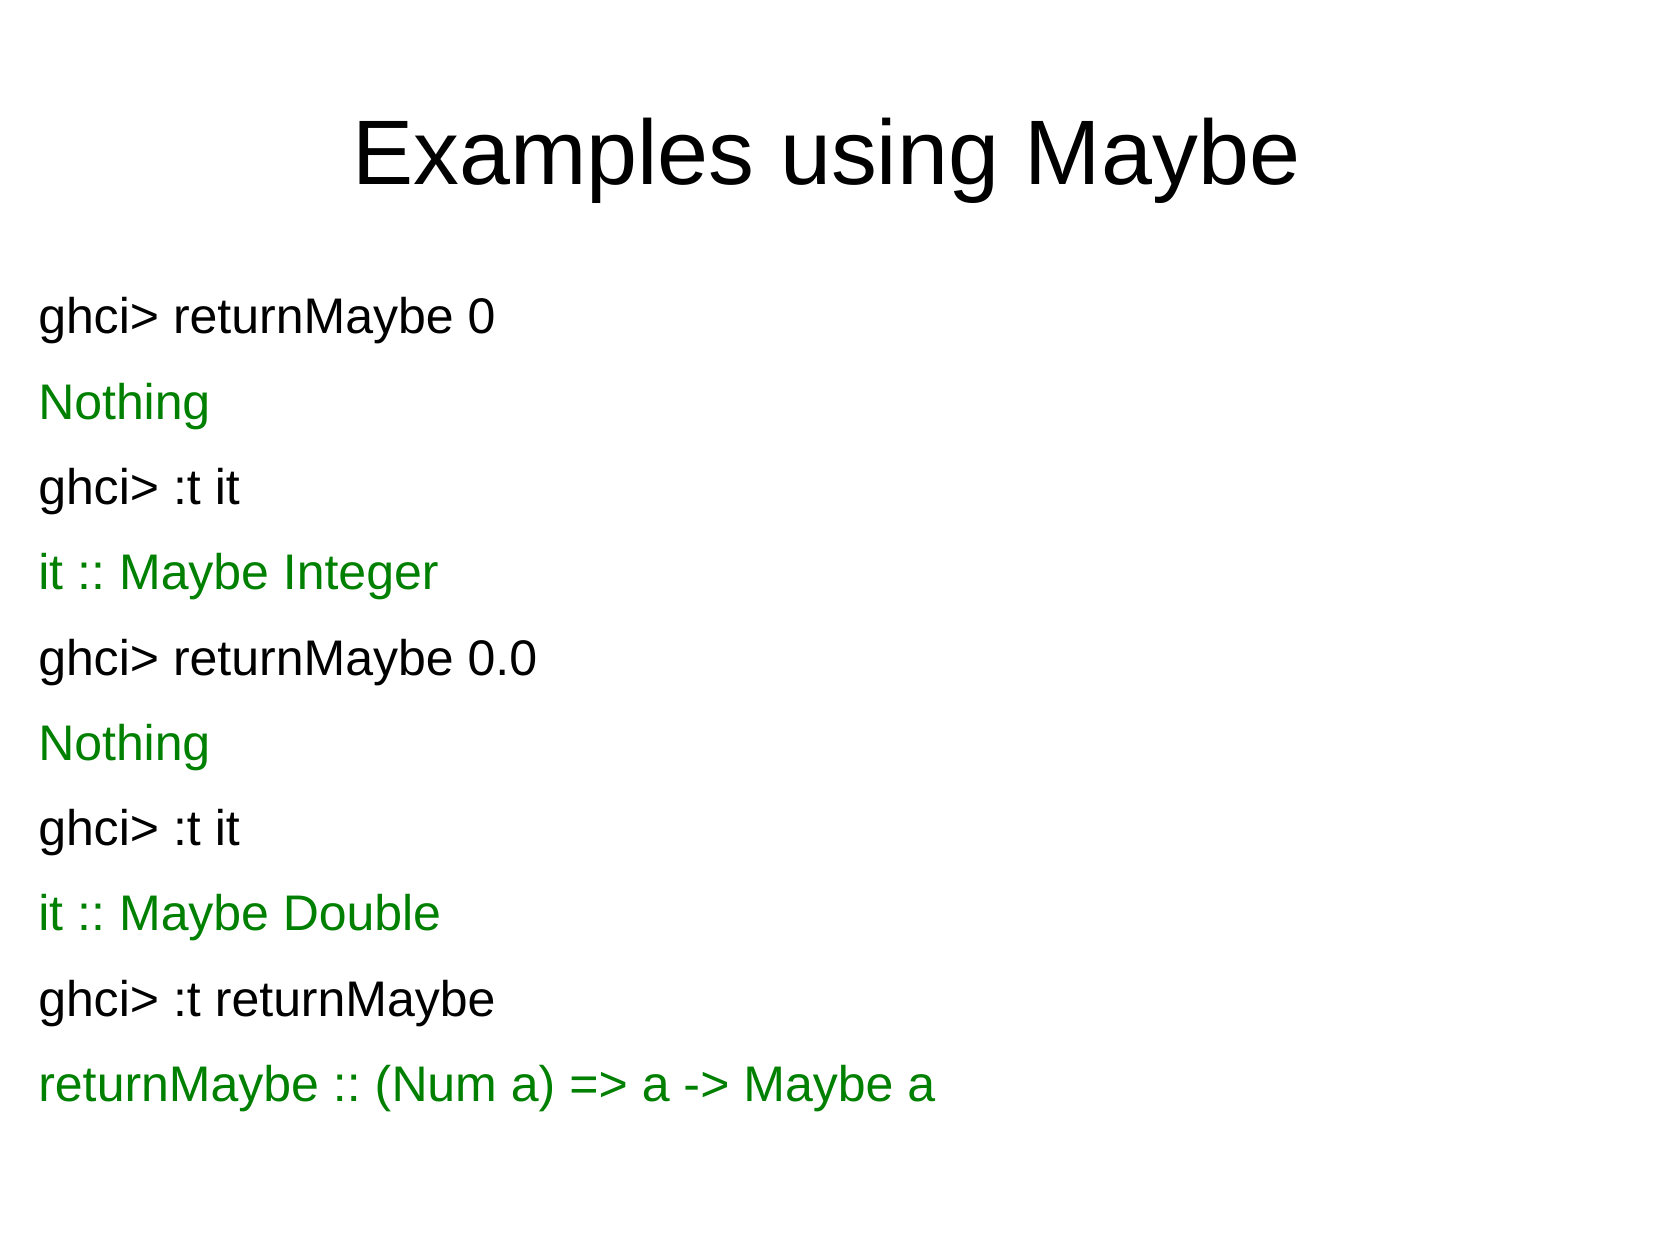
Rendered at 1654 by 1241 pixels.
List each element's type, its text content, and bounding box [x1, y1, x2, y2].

list ghci> returnMaybe 0 Nothing ghci> :t it it :: Maybe Integer ghci> returnMaybe 0.0 Nothing ghci> :t it it :: Maybe Double ghci> :t returnMaybe returnMaybe :: (Num a) => a -> Maybe a [38, 288, 1625, 1241]
title Examples using Maybe [82, 56, 1571, 250]
